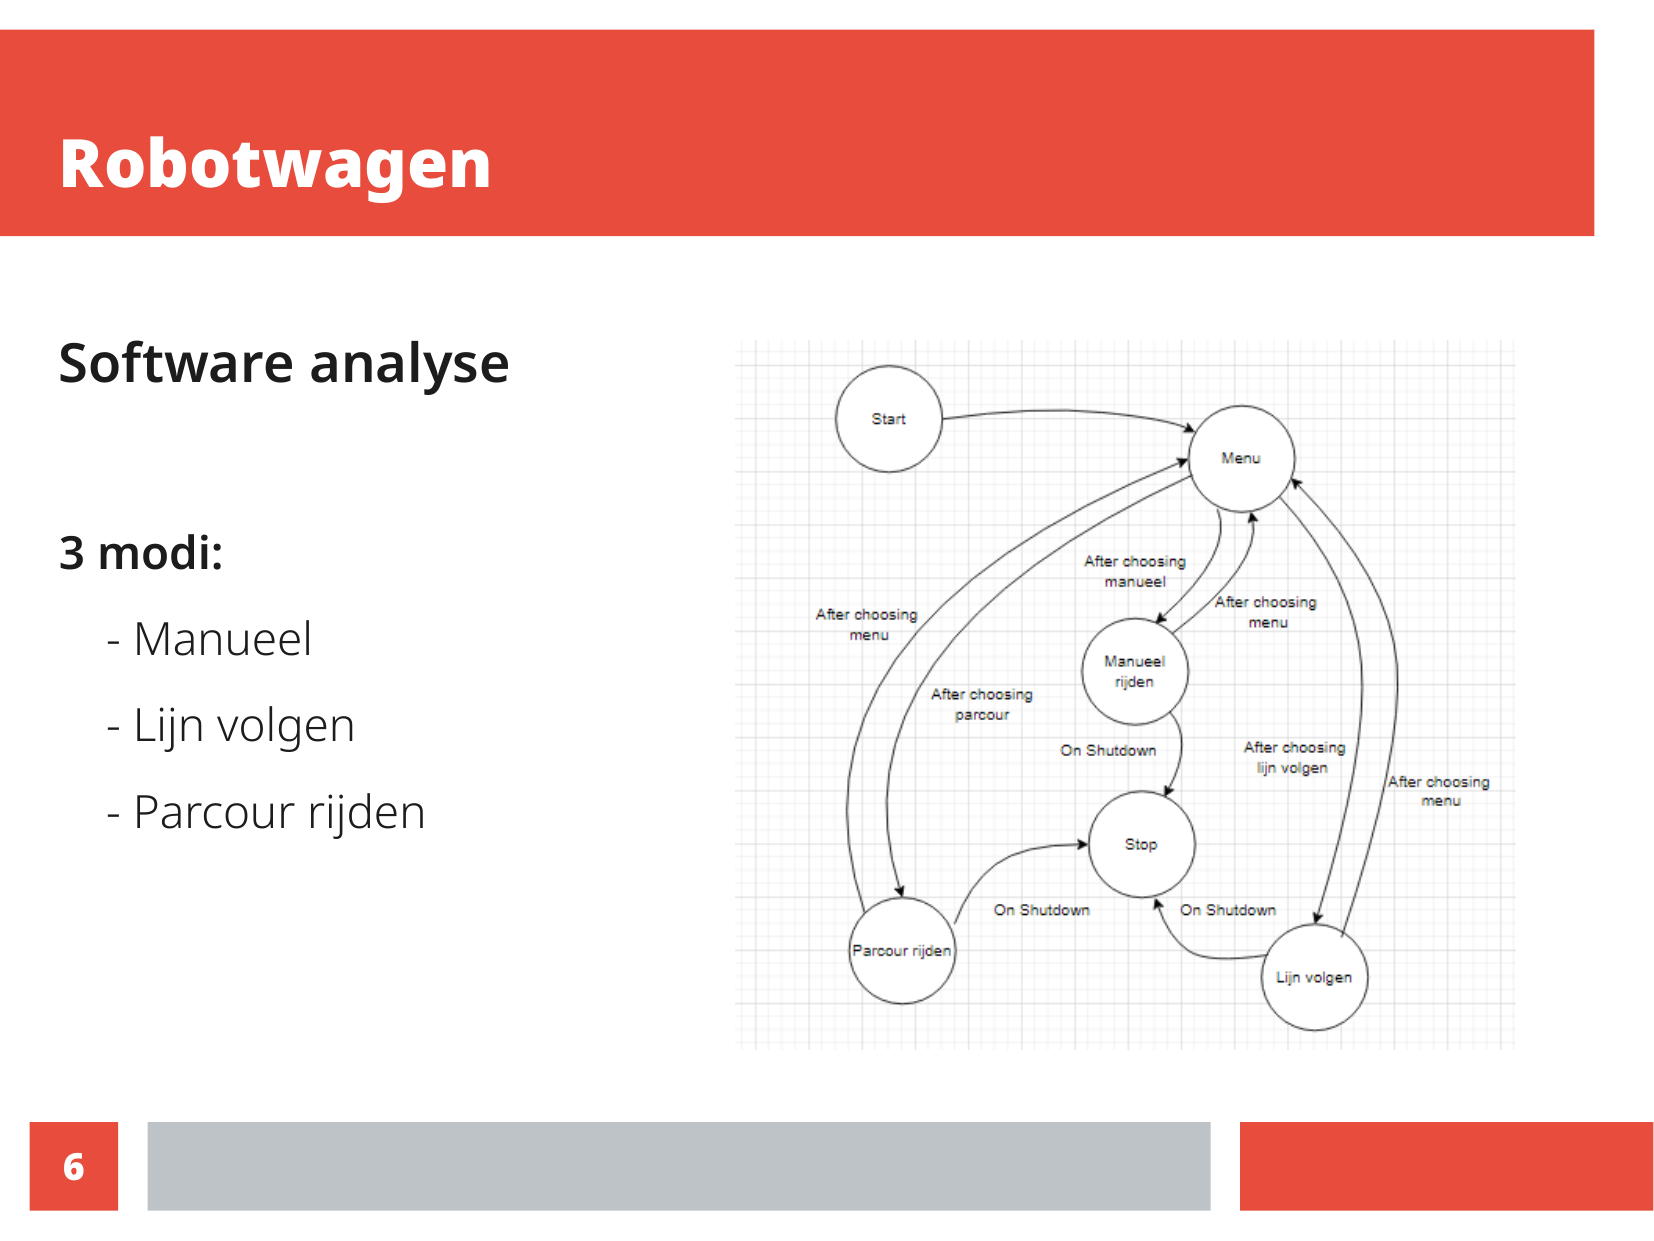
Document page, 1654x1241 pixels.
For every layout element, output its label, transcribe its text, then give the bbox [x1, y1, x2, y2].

title Robotwagen [59, 59, 1595, 207]
picture [735, 340, 1516, 1051]
list Software analyse 3 modi: - Manueel - Lijn volgen - Parcour rijden [59, 324, 1565, 1093]
